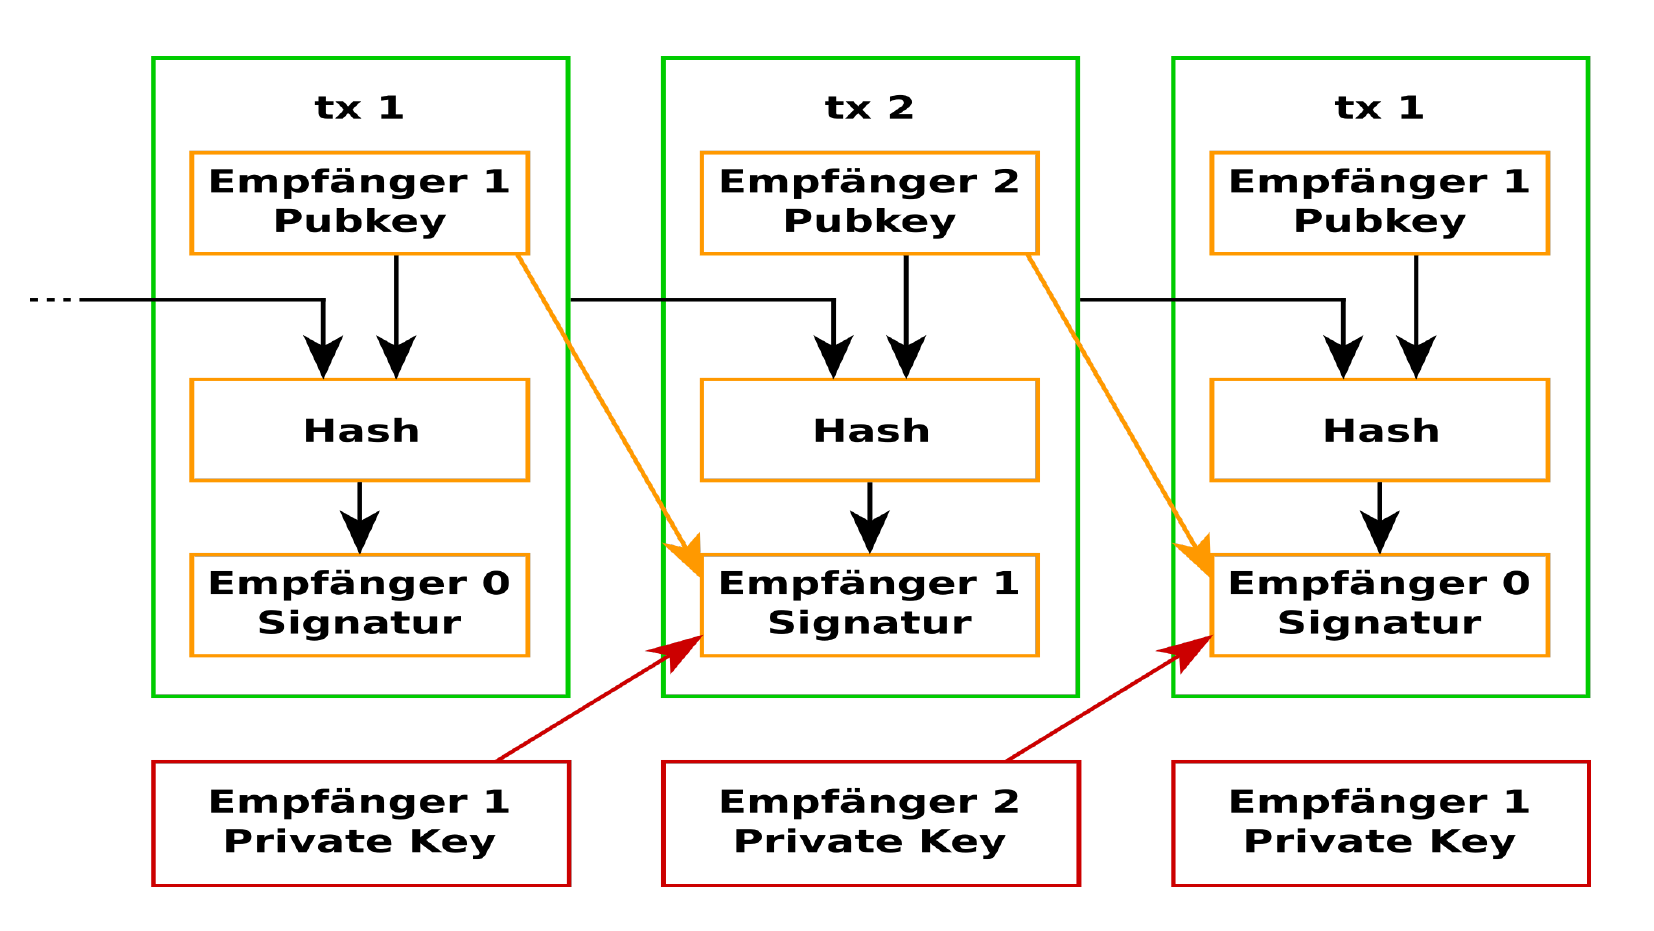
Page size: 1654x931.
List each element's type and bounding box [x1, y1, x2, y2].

picture [30, 56, 1591, 887]
